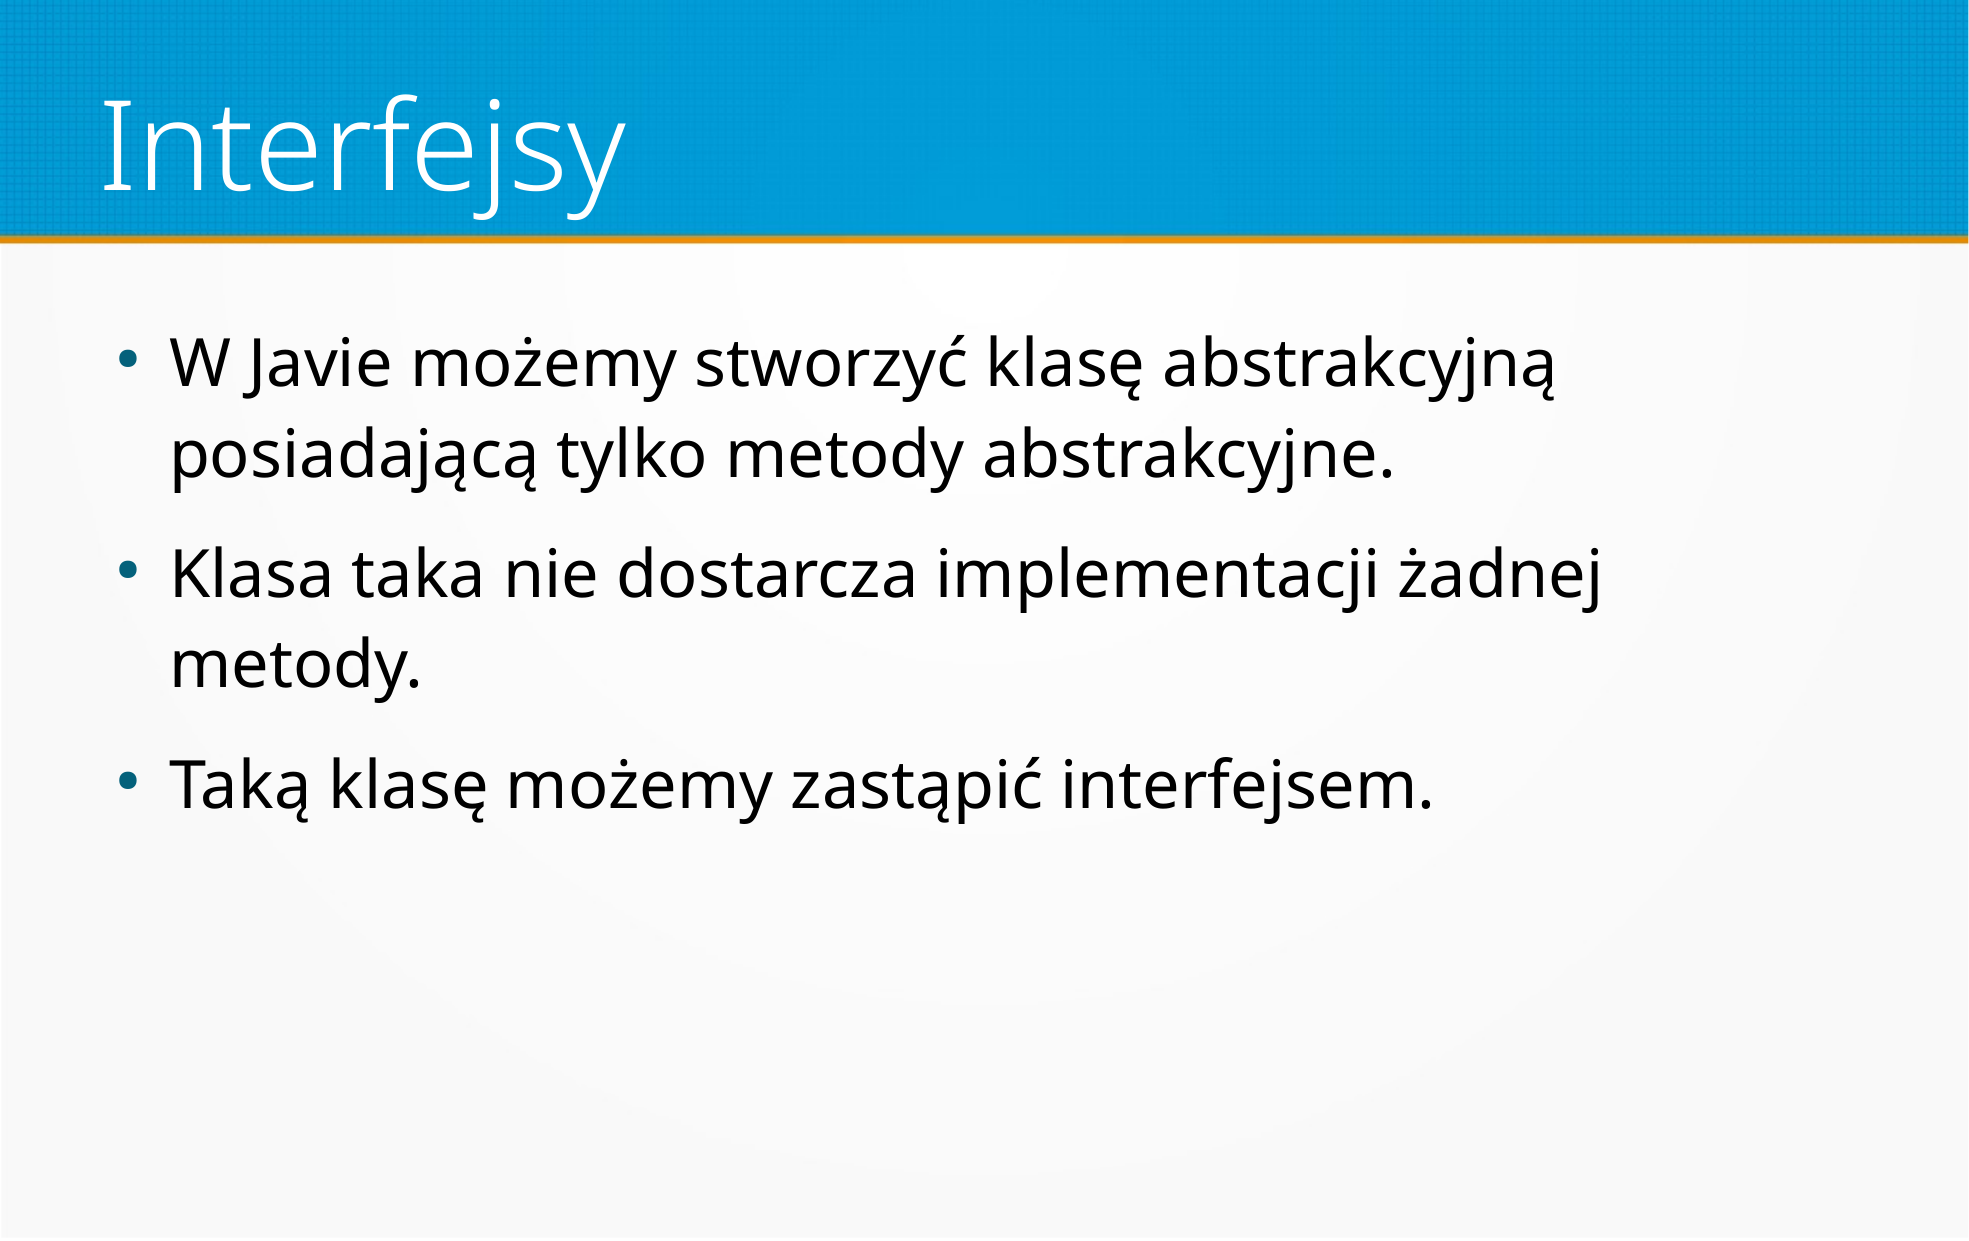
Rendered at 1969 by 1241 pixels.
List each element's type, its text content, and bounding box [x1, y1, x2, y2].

title Interfejsy [98, 19, 1870, 227]
picture [0, 233, 1969, 1241]
list W Javie możemy stworzyć klasę abstrakcyjną posiadającą tylko metody abstrakcyjne. Klasa taka nie dostarcza implementacji żadnej metody. Taką klasę możemy zastąpić interfejsem. [98, 315, 1861, 1081]
